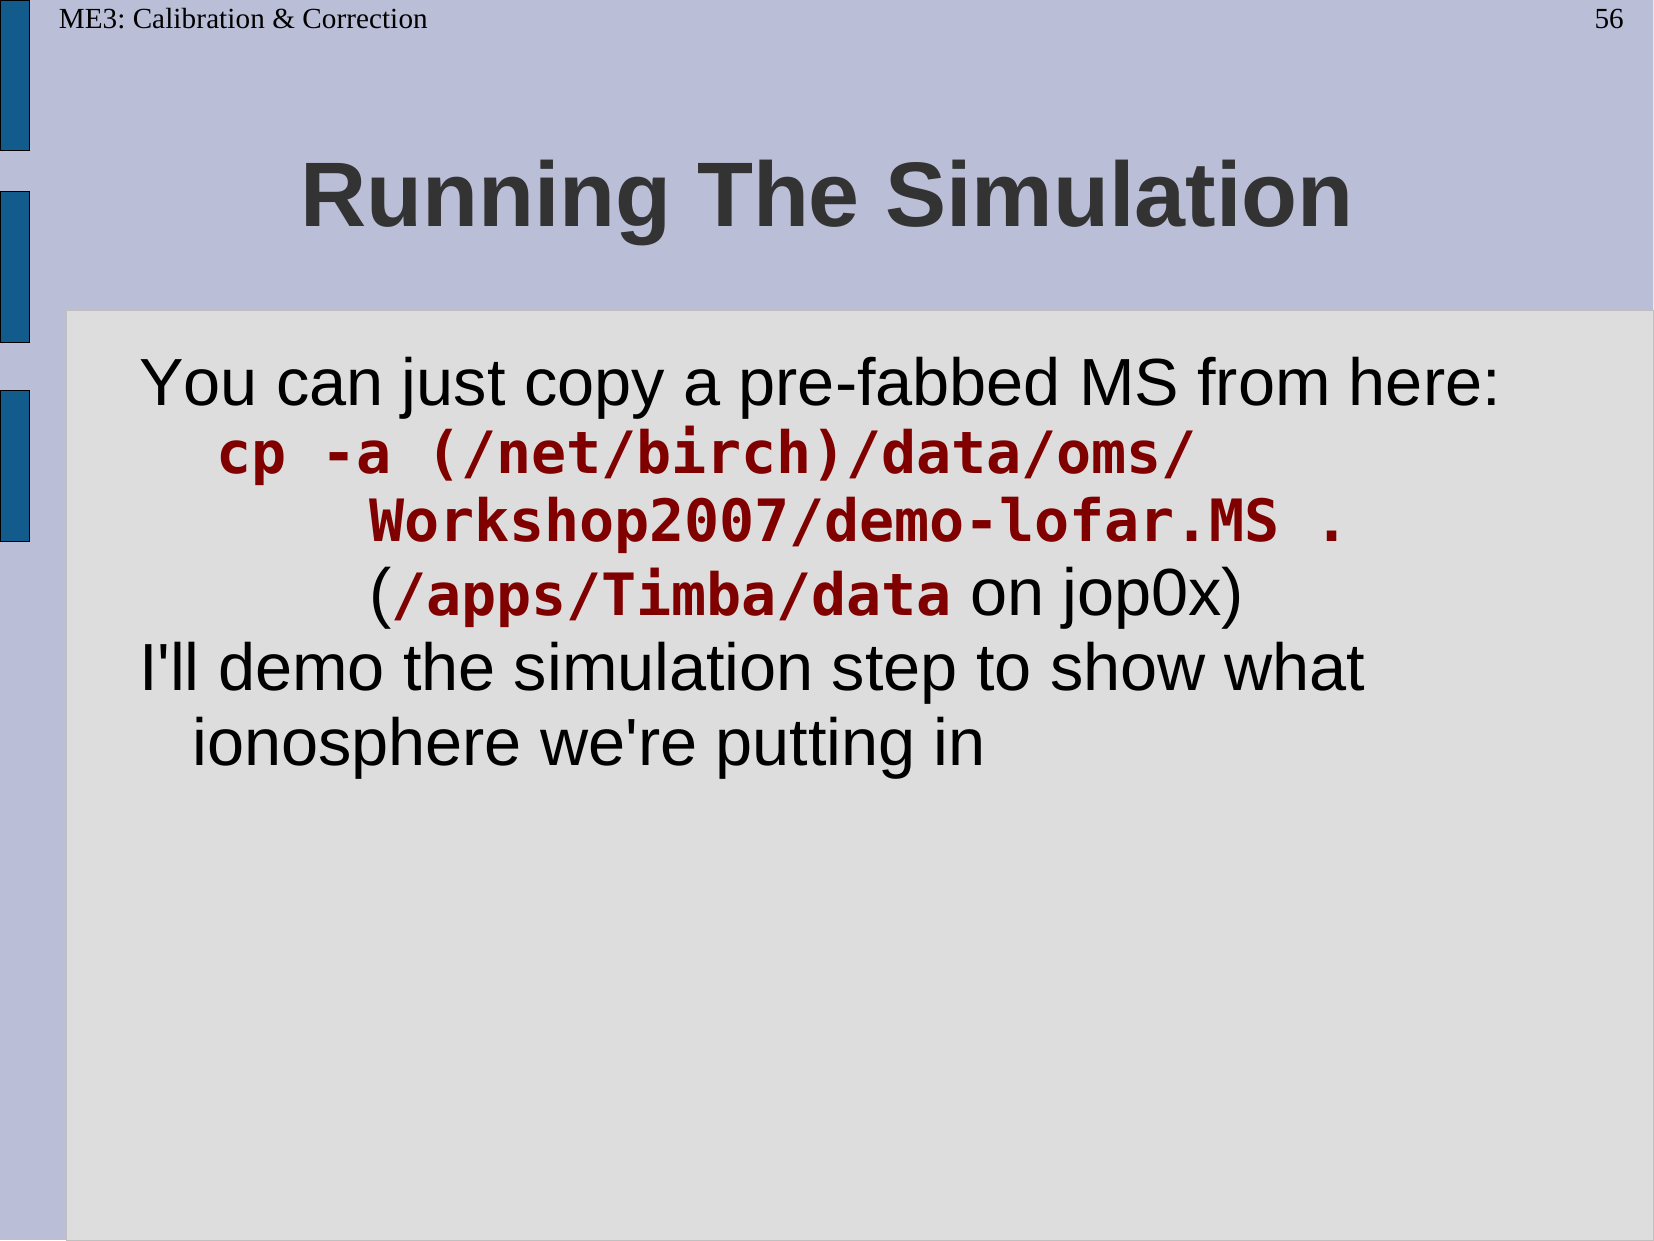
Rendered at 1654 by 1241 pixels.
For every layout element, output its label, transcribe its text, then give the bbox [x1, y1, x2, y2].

list You can just copy a pre-fabbed MS from here: cp -a (/net/birch)/data/oms/ Workshop2007/demo-lofar.MS . (/apps/Timba/data on jop0x) I'll demo the simulation step to show what ionosphere we're putting in [121, 344, 1534, 1112]
title Running The Simulation [121, 98, 1534, 291]
